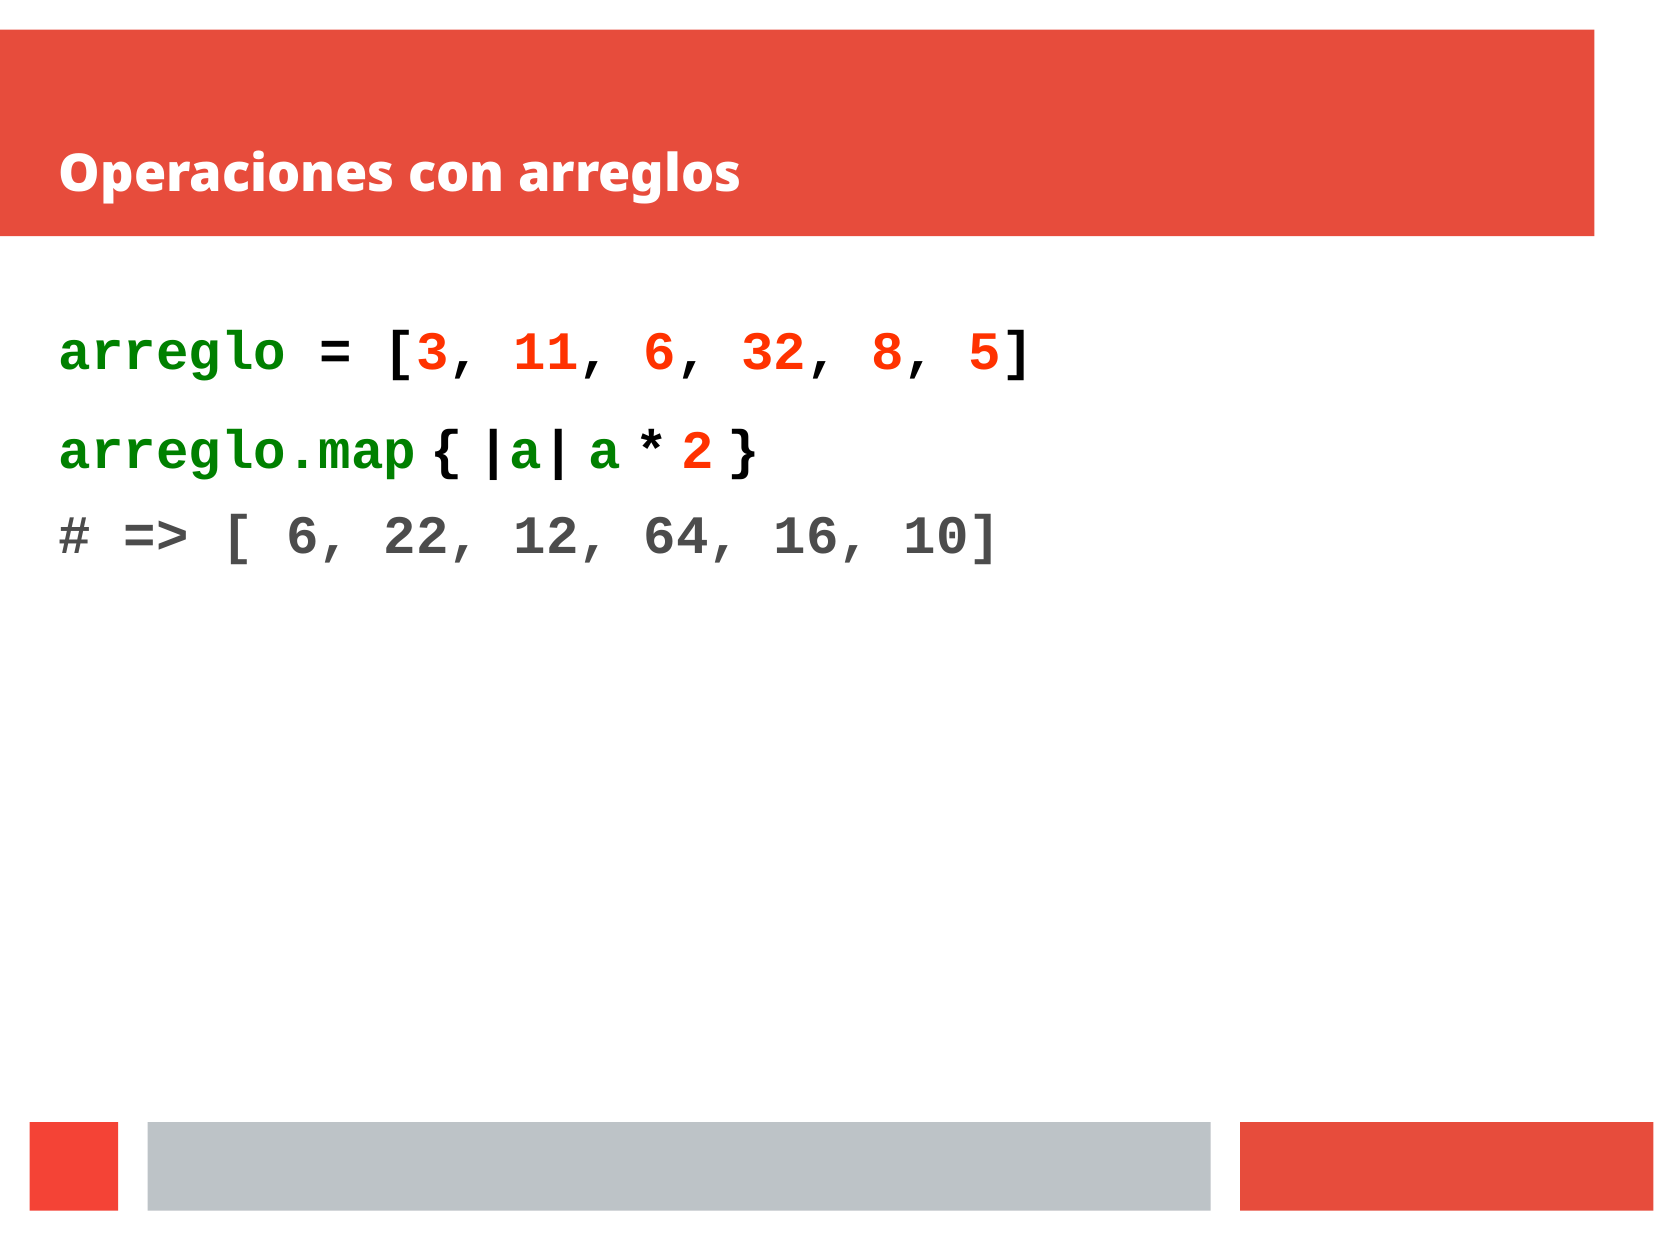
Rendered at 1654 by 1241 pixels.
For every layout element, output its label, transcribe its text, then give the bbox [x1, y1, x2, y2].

list arreglo = [3, 11, 6, 32, 8, 5] arreglo.map { |a| a * 2 } # => [ 6, 22, 12, 64, 16, 10] [59, 324, 1565, 1093]
title Operaciones con arreglos [59, 59, 1595, 207]
